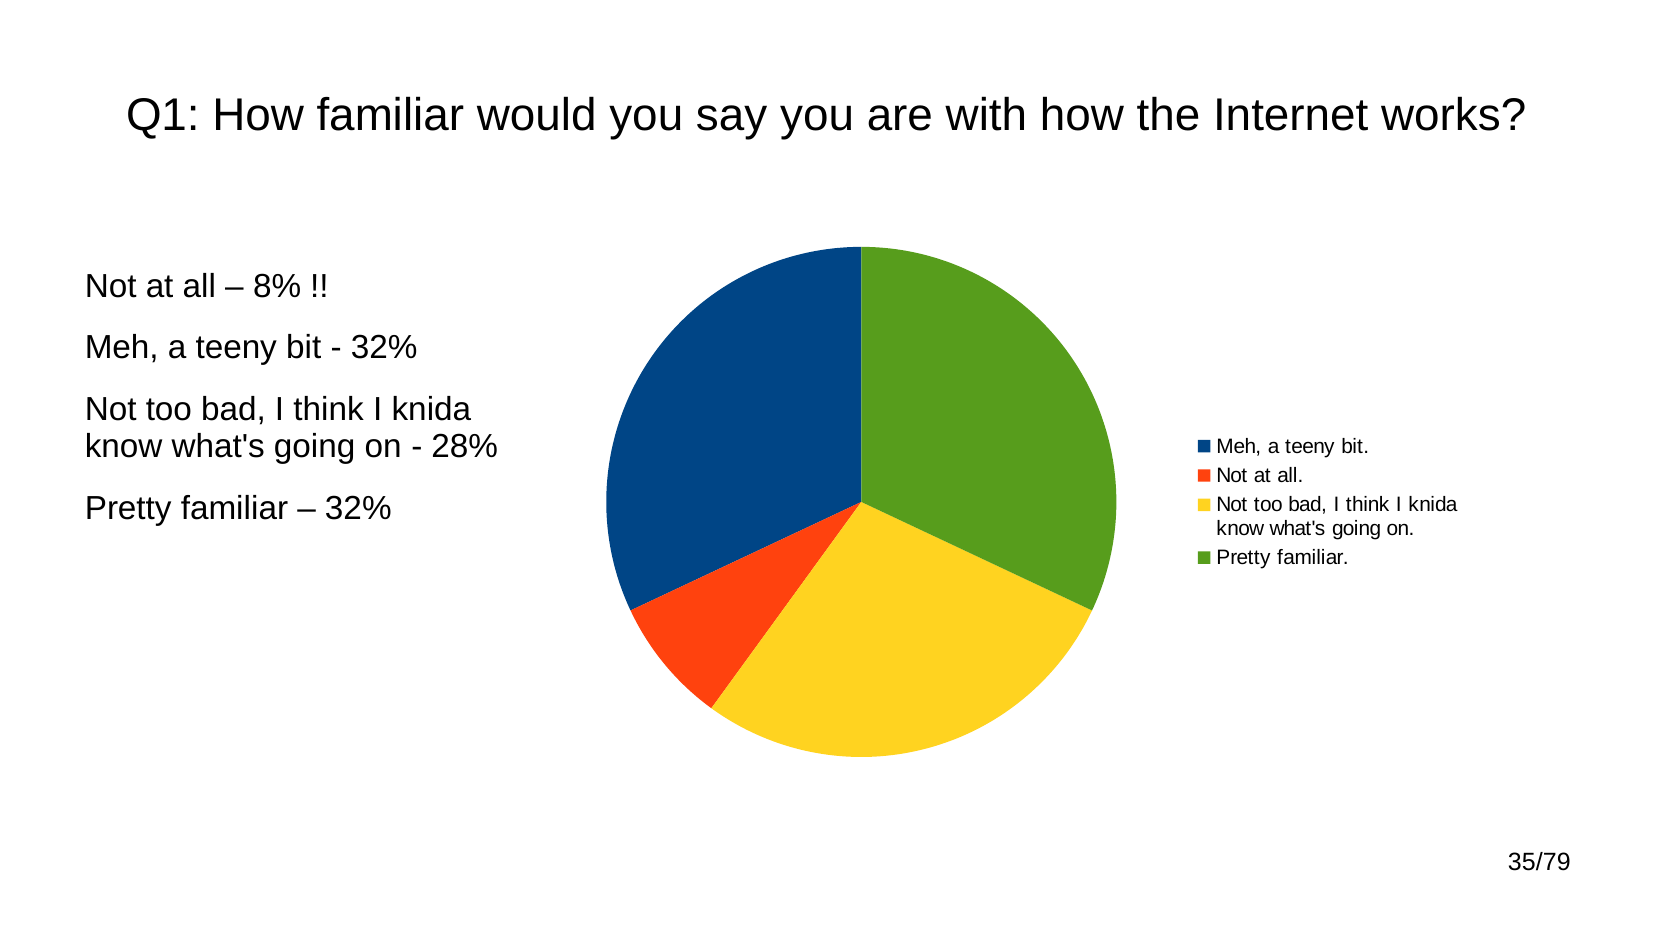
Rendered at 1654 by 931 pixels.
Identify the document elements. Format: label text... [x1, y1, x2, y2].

text_box Not at all – 8% !! Meh, a teeny bit - 32% Not too bad, I think I knida know what's going on - 28% Pretty familiar – 32% [70, 259, 550, 903]
title Q1: How familiar would you say you are with how the Internet works? [82, 37, 1571, 193]
chart [531, 236, 1477, 768]
